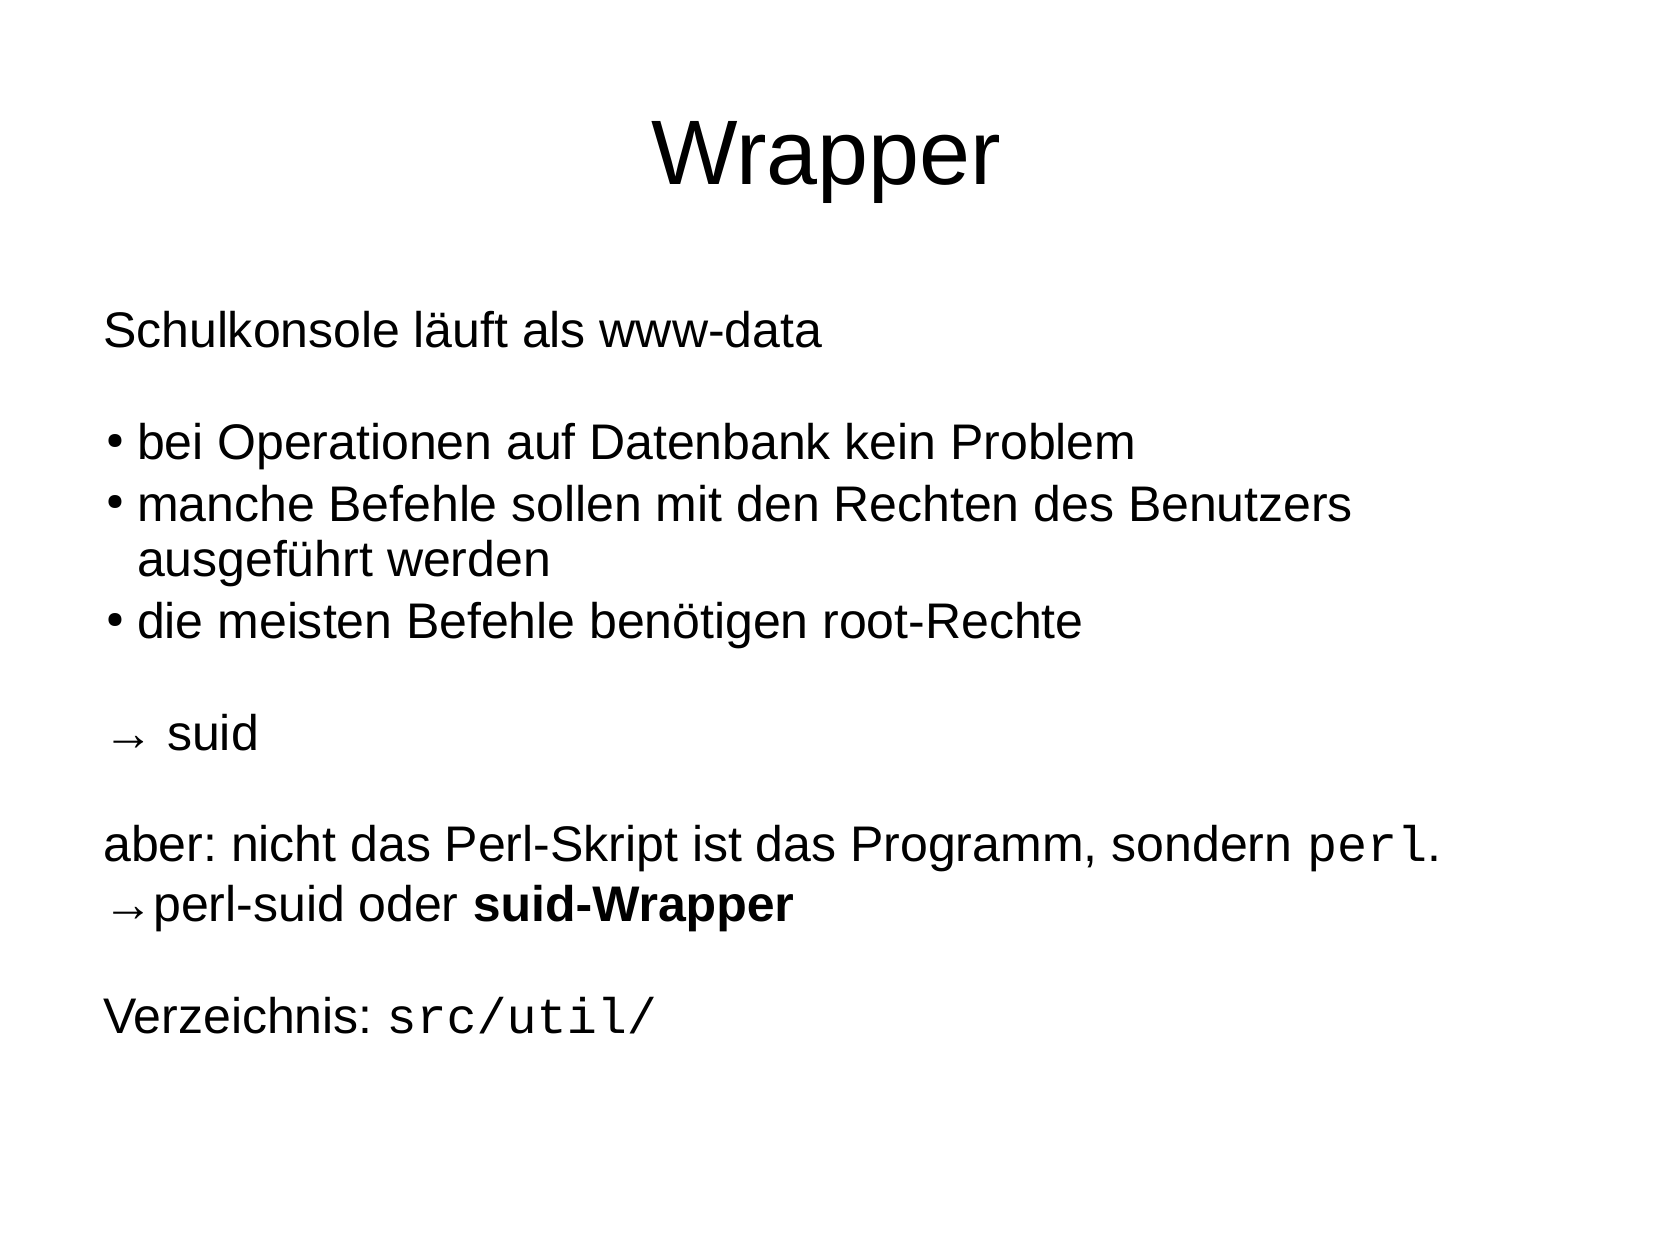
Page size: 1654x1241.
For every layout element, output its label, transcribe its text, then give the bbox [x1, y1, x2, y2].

title Wrapper [82, 49, 1571, 257]
text_box Schulkonsole läuft als www-data bei Operationen auf Datenbank kein Problem manche Befehle sollen mit den Rechten des Benutzers ausgeführt werden die meisten Befehle benötigen root-Rechte → suid aber: nicht das Perl-Skript ist das Programm, sondern perl. →perl-suid oder suid-Wrapper Verzeichnis: src/util/ [88, 295, 1565, 1112]
